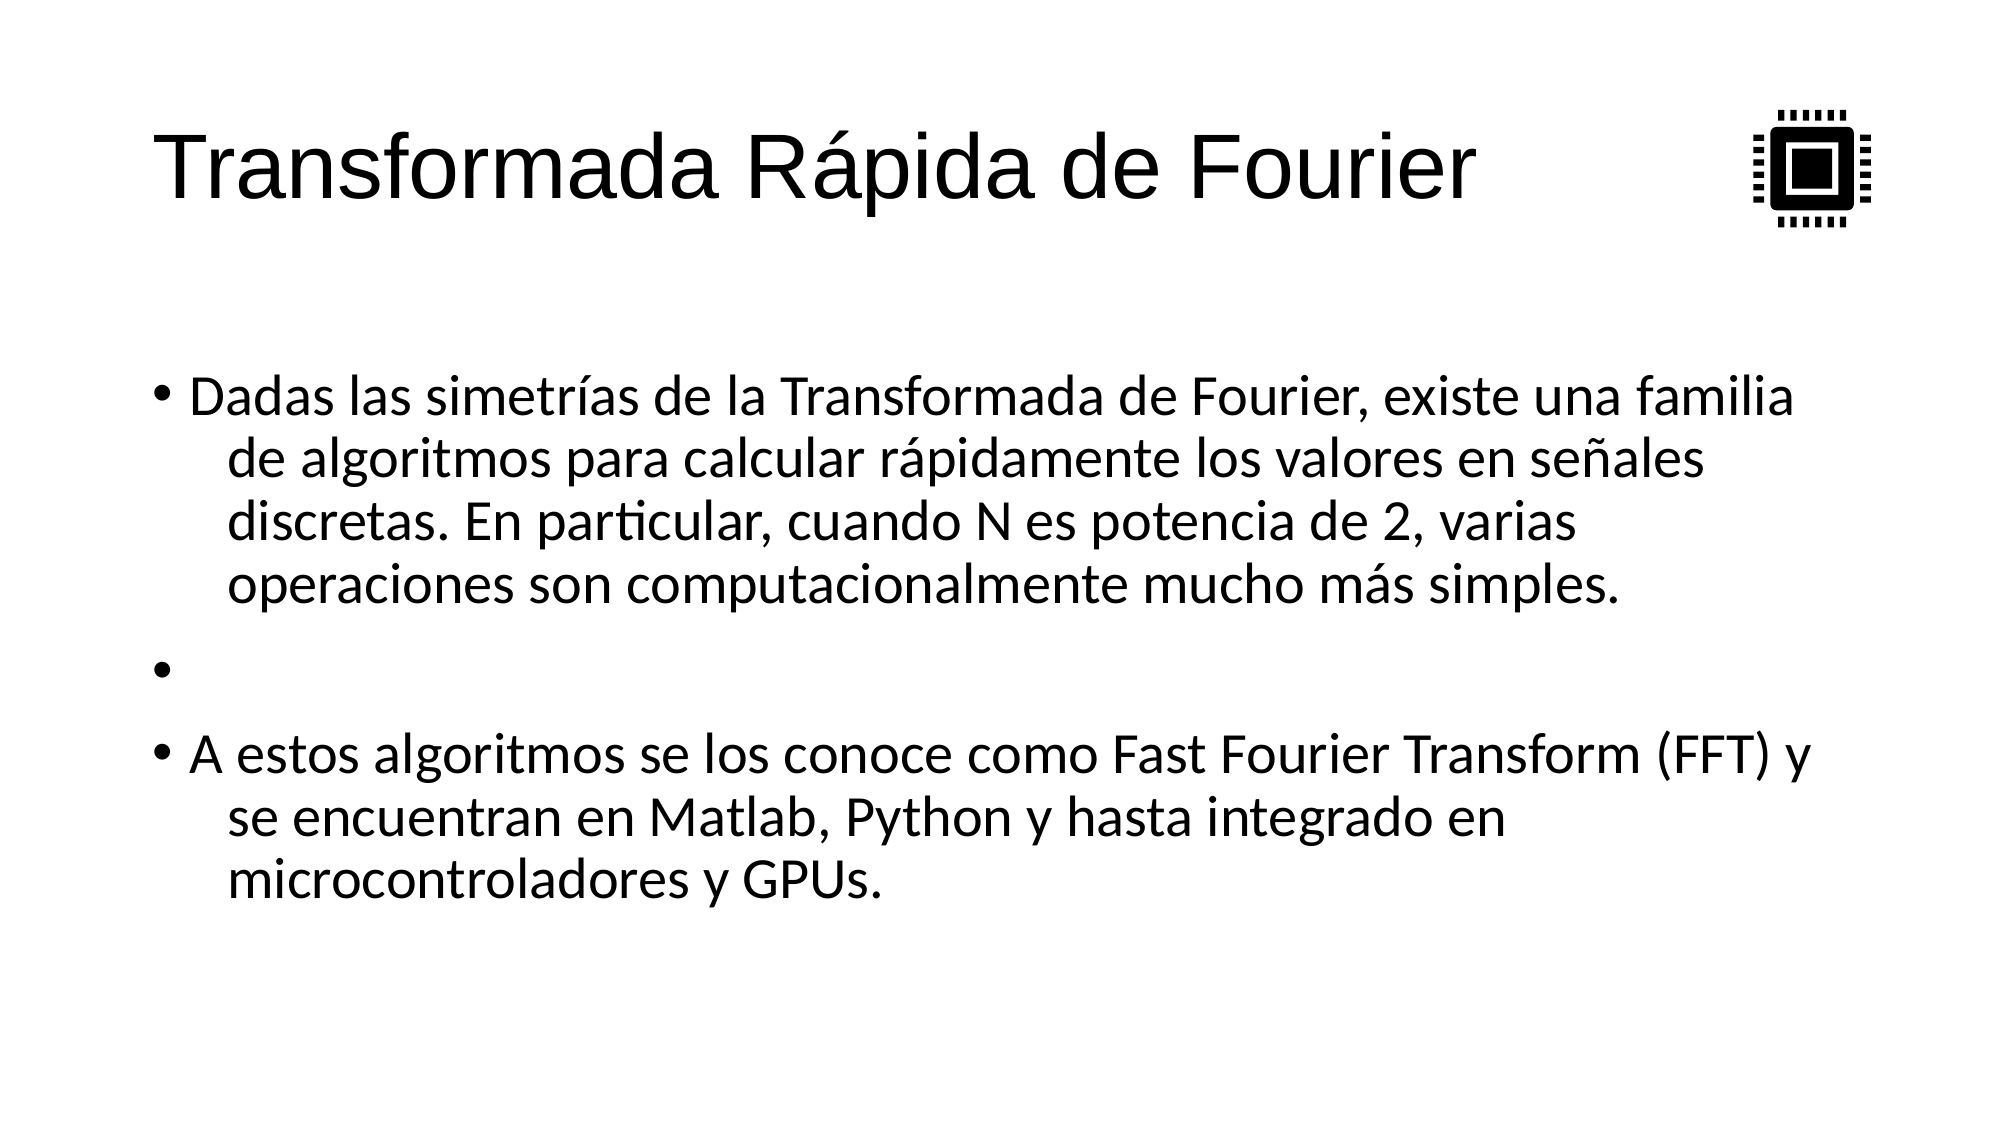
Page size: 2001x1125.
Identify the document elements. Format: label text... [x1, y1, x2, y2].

list Dadas las simetrías de la Transformada de Fourier, existe una familia de algoritmos para calcular rápidamente los valores en señales discretas. En particular, cuando N es potencia de 2, varias operaciones son computacionalmente mucho más simples. A estos algoritmos se los conoce como Fast Fourier Transform (FFT) y se encuentran en Matlab, Python y hasta integrado en microcontroladores y GPUs. [137, 258, 1863, 1081]
picture [1737, 93, 1888, 244]
title Transformada Rápida de Fourier [137, 59, 1863, 258]
